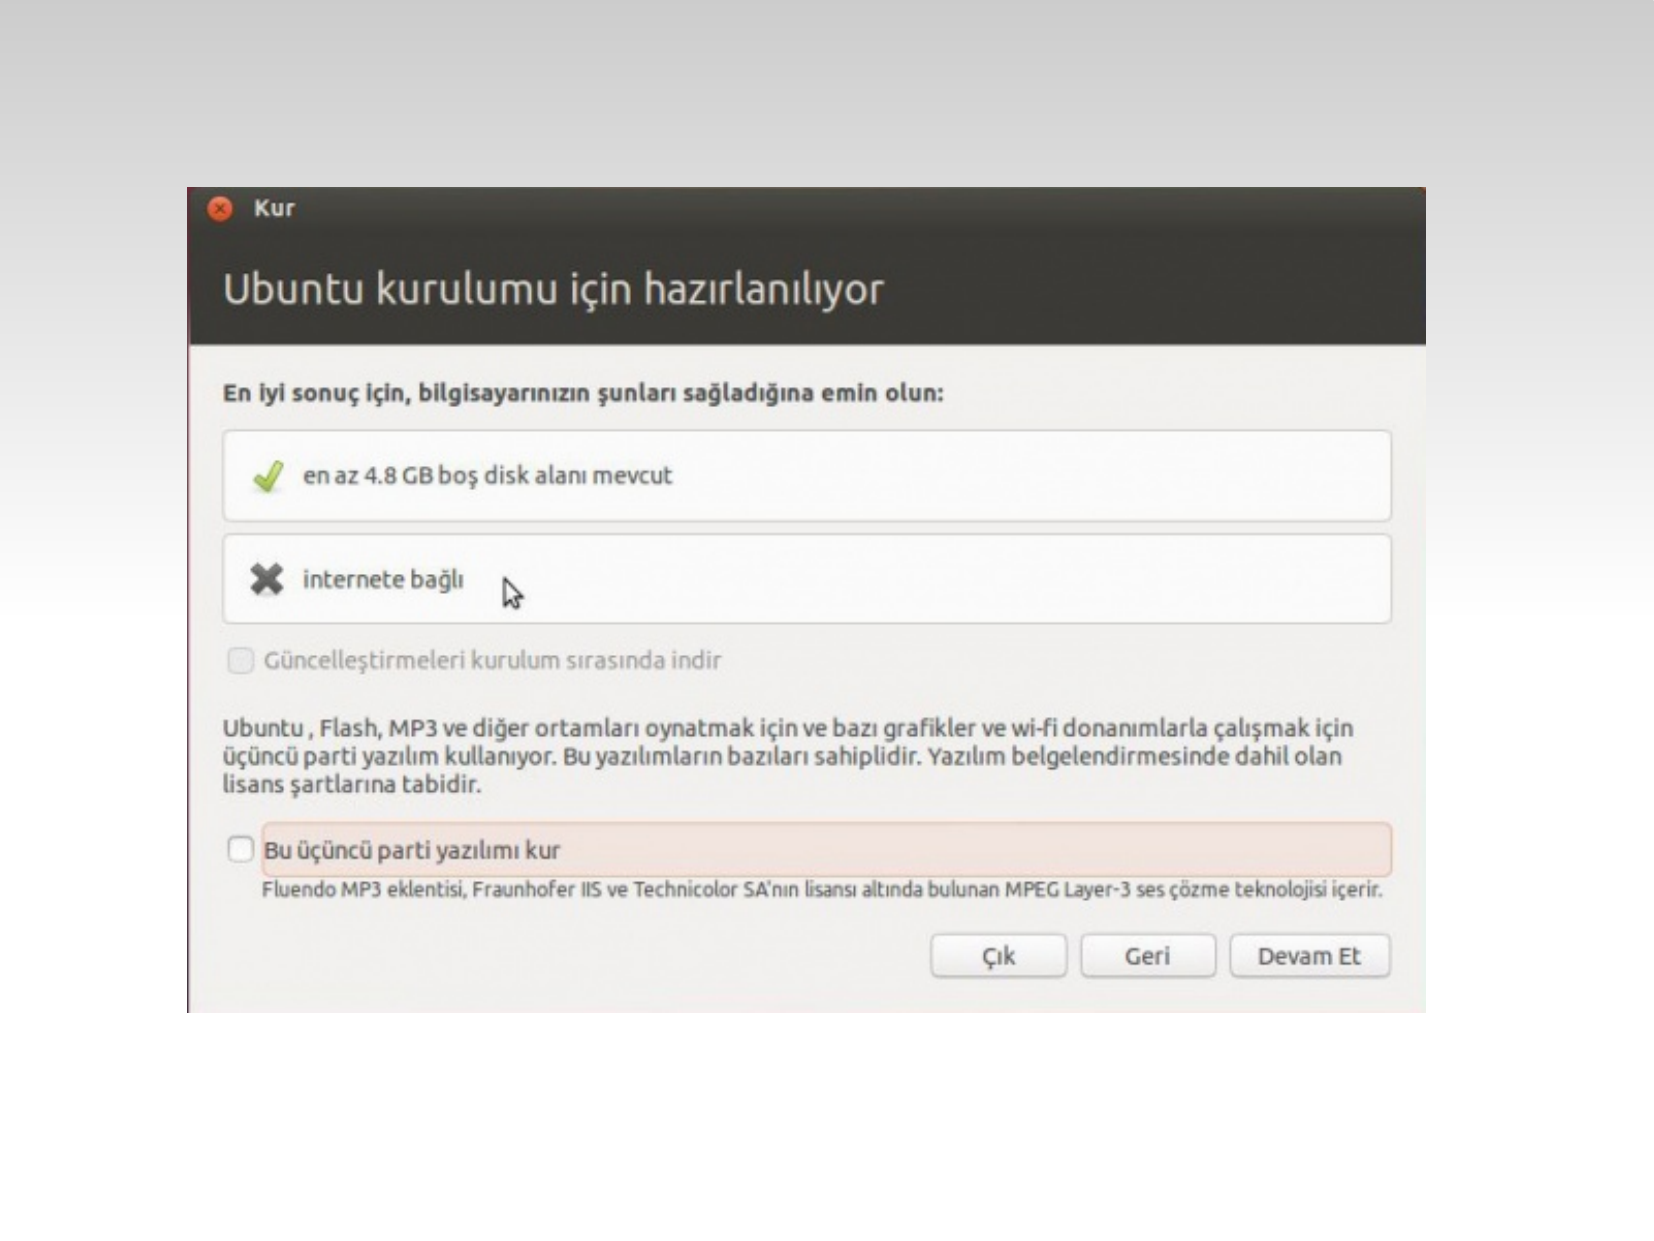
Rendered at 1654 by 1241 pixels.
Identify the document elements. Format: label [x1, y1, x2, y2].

picture [187, 187, 1426, 1013]
